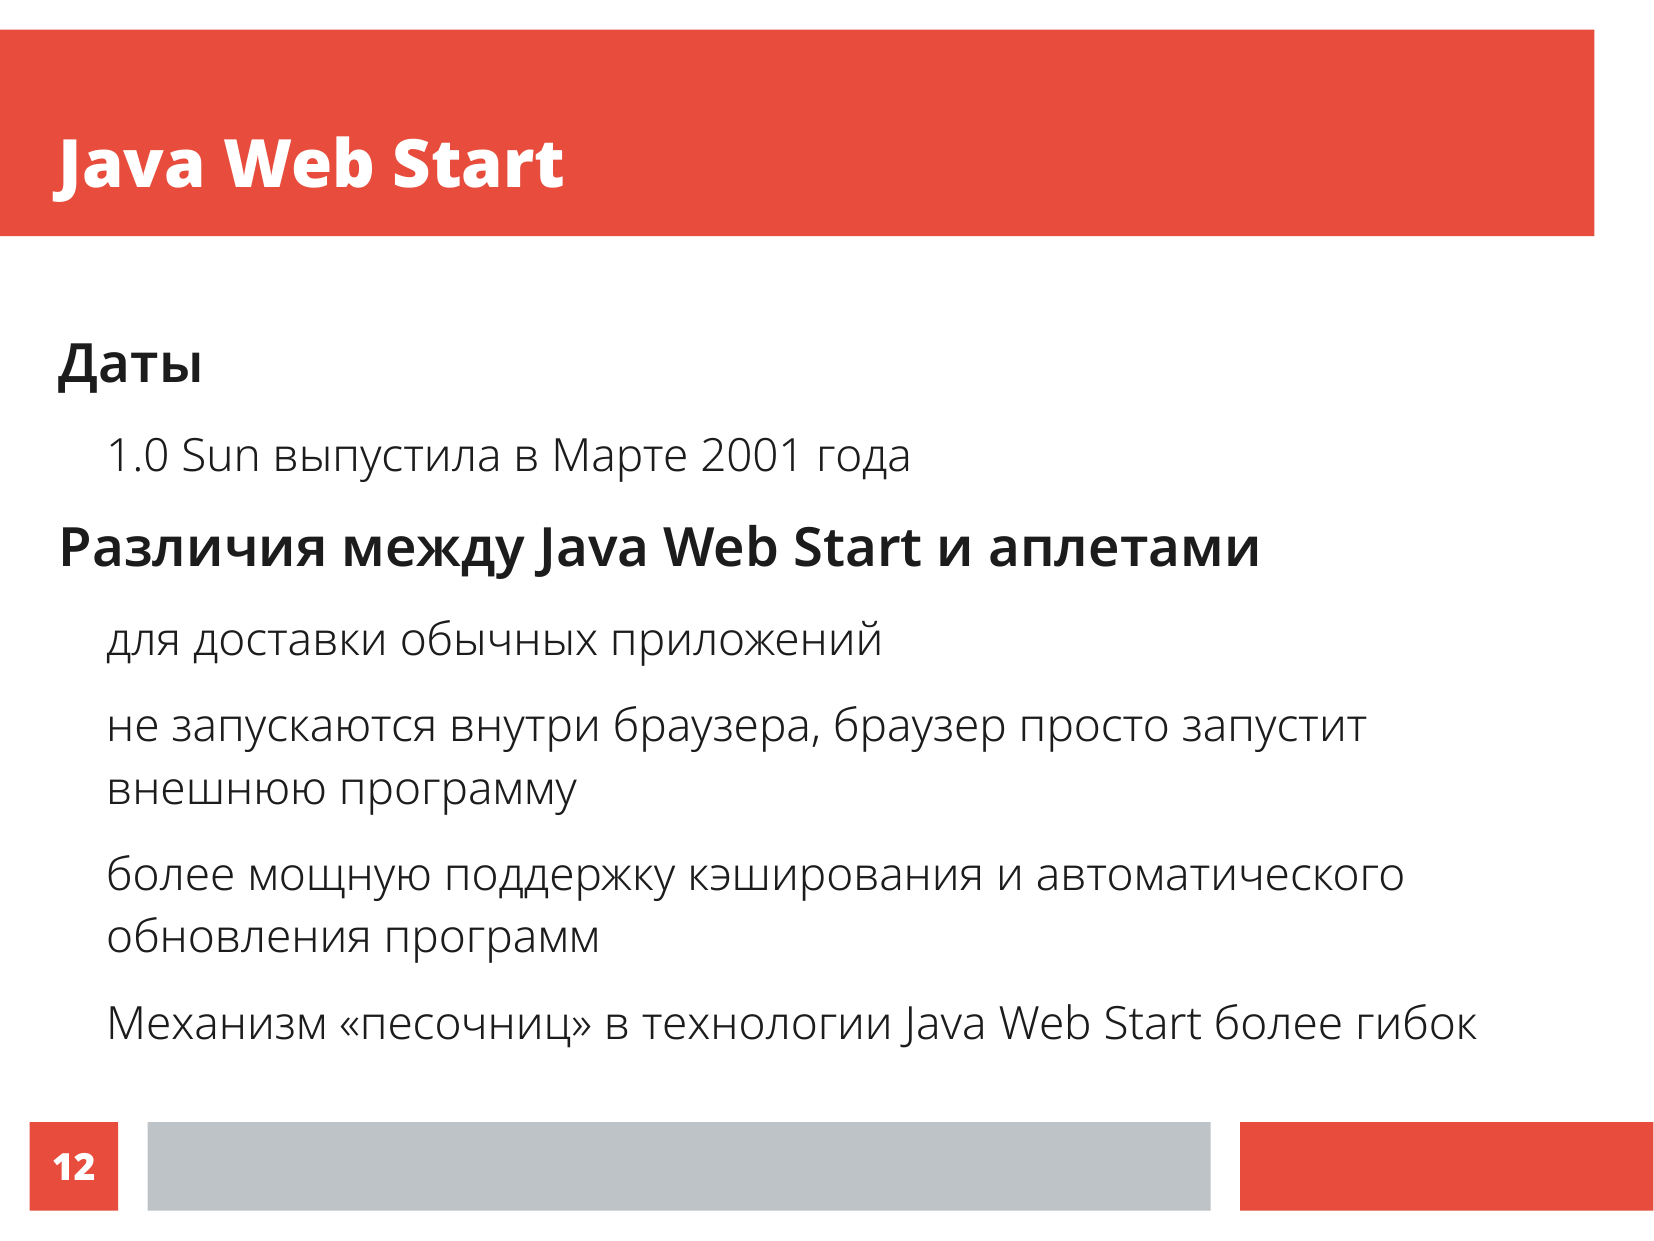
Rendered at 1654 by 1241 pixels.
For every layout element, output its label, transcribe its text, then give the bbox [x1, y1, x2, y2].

list Даты 1.0 Sun выпустила в Марте 2001 года Различия между Java Web Start и аплетами для доставки обычных приложений не запускаются внутри браузера, браузер просто запустит внешнюю программу более мощную поддержку кэширования и автоматического обновления программ Механизм «песочниц» в технологии Java Web Start более гибок [59, 324, 1565, 1093]
title Java Web Start [59, 59, 1595, 207]
